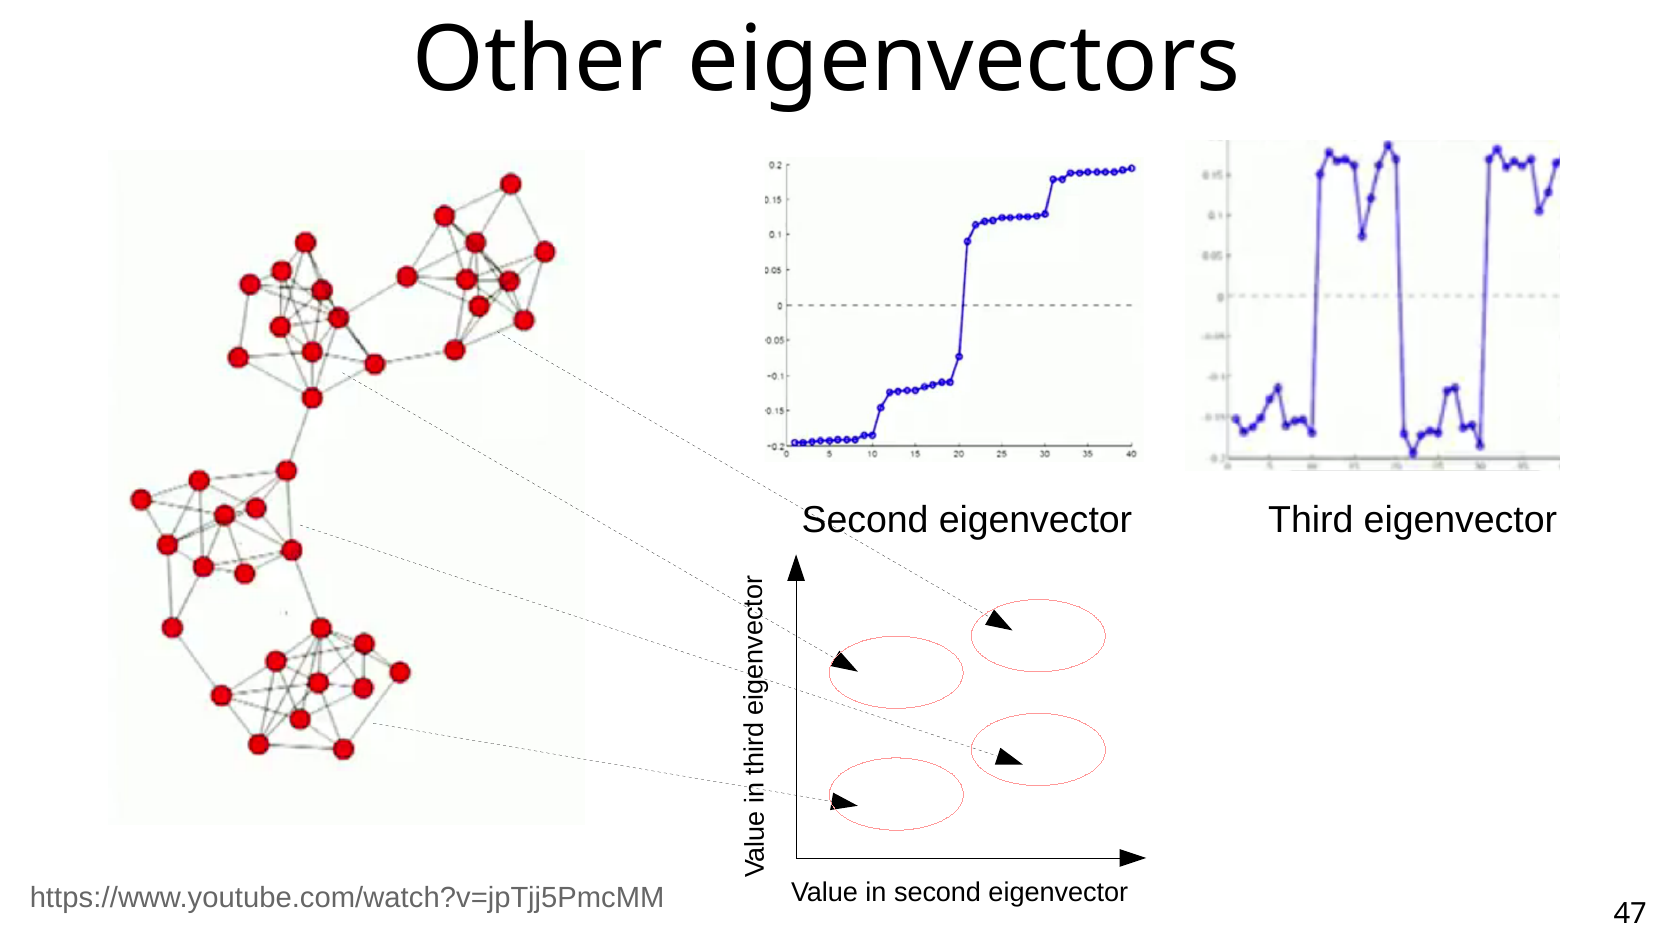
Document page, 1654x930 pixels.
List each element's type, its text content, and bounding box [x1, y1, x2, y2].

text_box Value in third eigenvector [729, 543, 777, 873]
picture [1185, 140, 1561, 471]
title Other eigenvectors [82, 3, 1571, 107]
picture [765, 157, 1144, 462]
text_box Second eigenvector [786, 491, 1147, 549]
text_box Value in second eigenvector [777, 869, 1163, 914]
text_box https://www.youtube.com/watch?v=jpTjj5PmcMM [15, 873, 976, 916]
picture [108, 150, 586, 826]
text_box Third eigenvector [1253, 491, 1573, 549]
